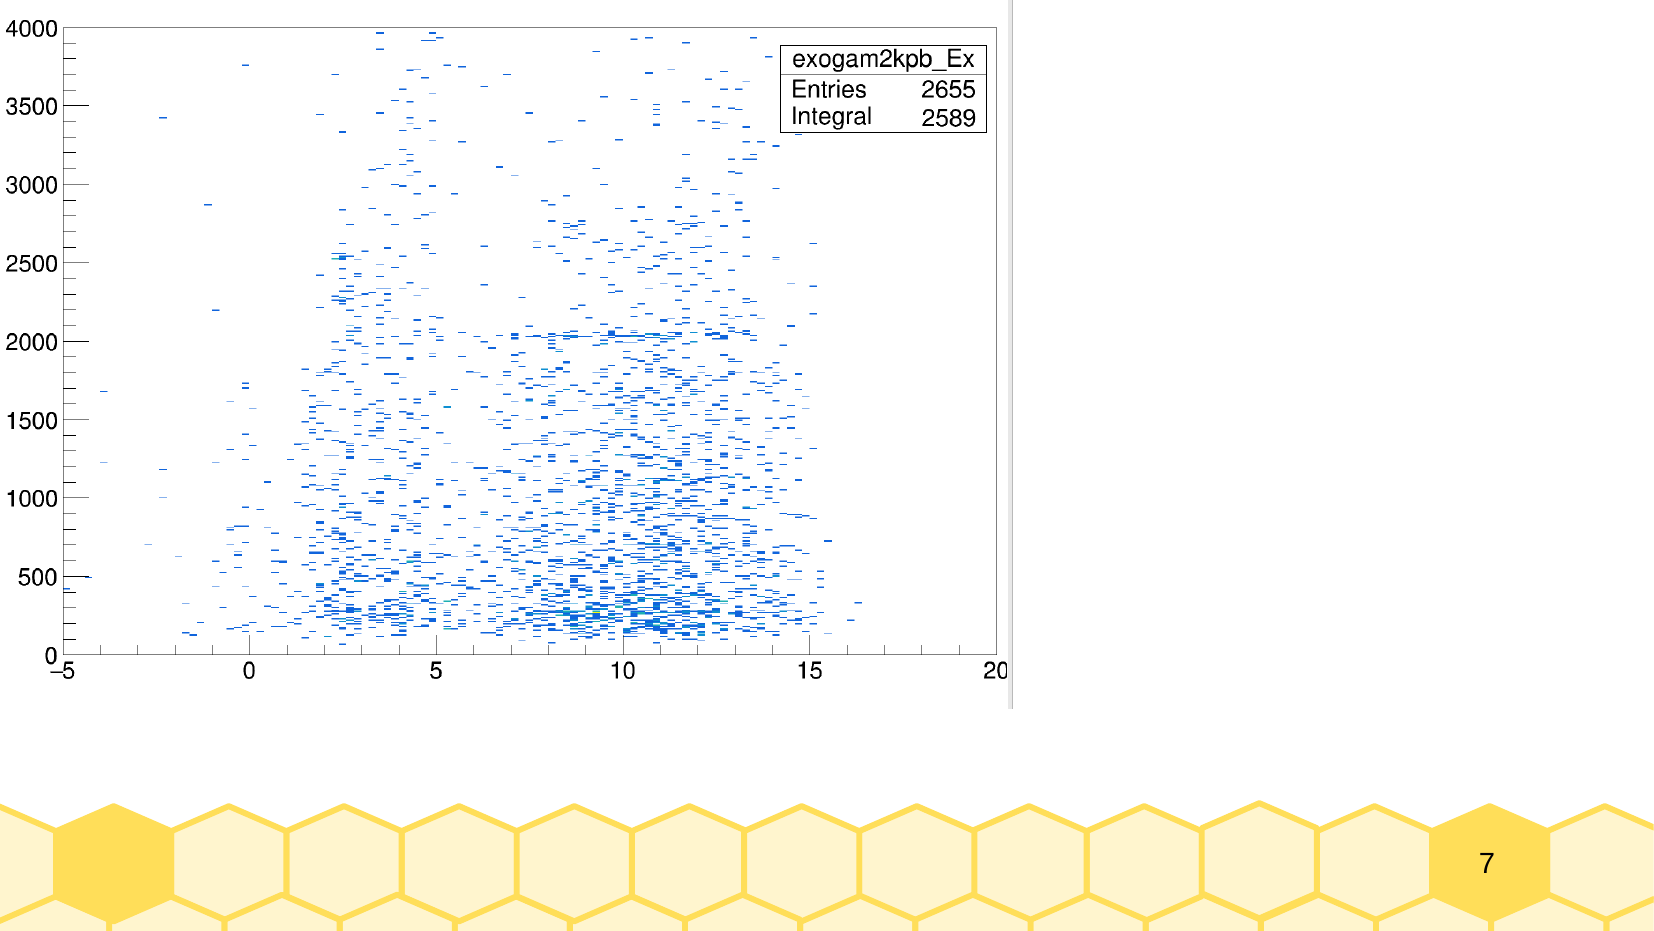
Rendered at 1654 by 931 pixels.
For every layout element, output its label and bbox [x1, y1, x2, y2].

picture [0, 0, 1013, 709]
